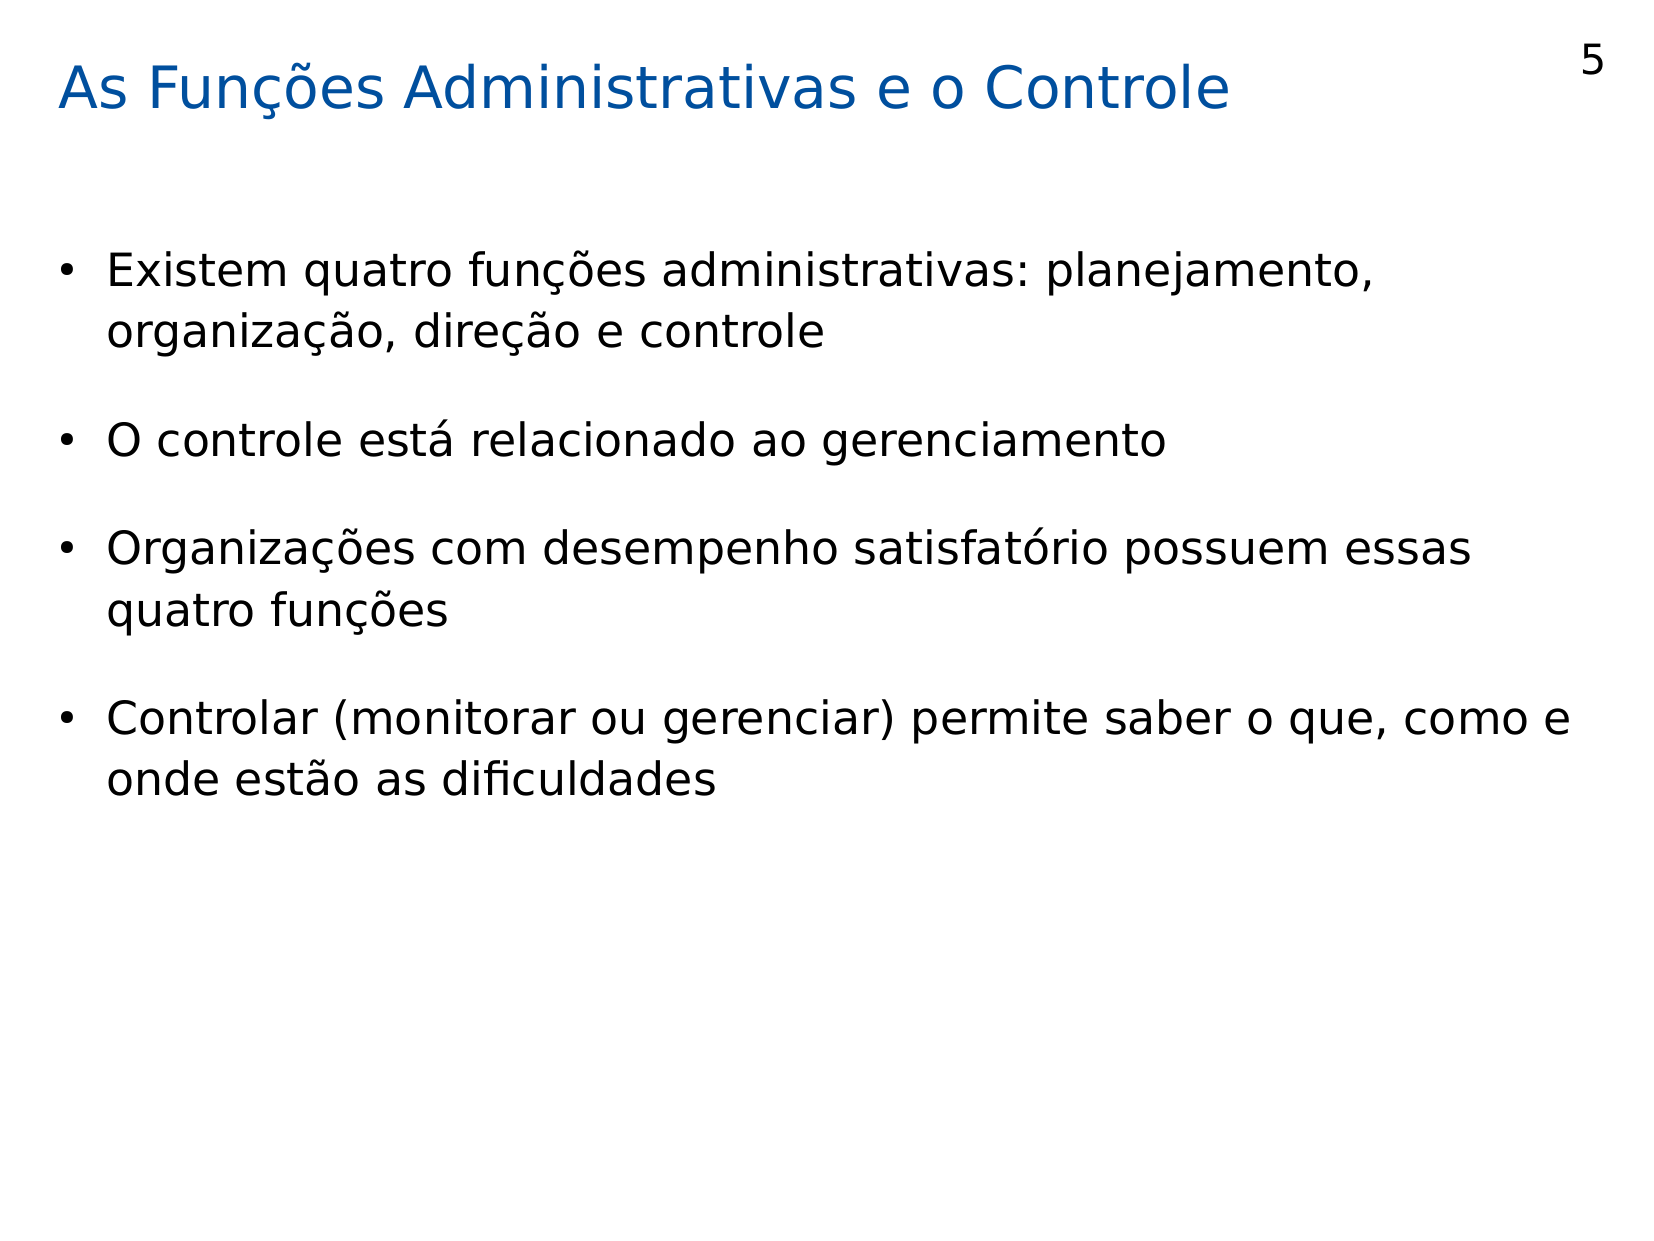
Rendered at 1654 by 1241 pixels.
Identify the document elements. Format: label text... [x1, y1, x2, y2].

title As Funções Administrativas e o Controle [59, 29, 1506, 148]
list Existem quatro funções administrativas: planejamento, organização, direção e controle O controle está relacionado ao gerenciamento Organizações com desempenho satisfatório possuem essas quatro funções Controlar (monitorar ou gerenciar) permite saber o que, como e onde estão as dificuldades [59, 236, 1595, 1211]
